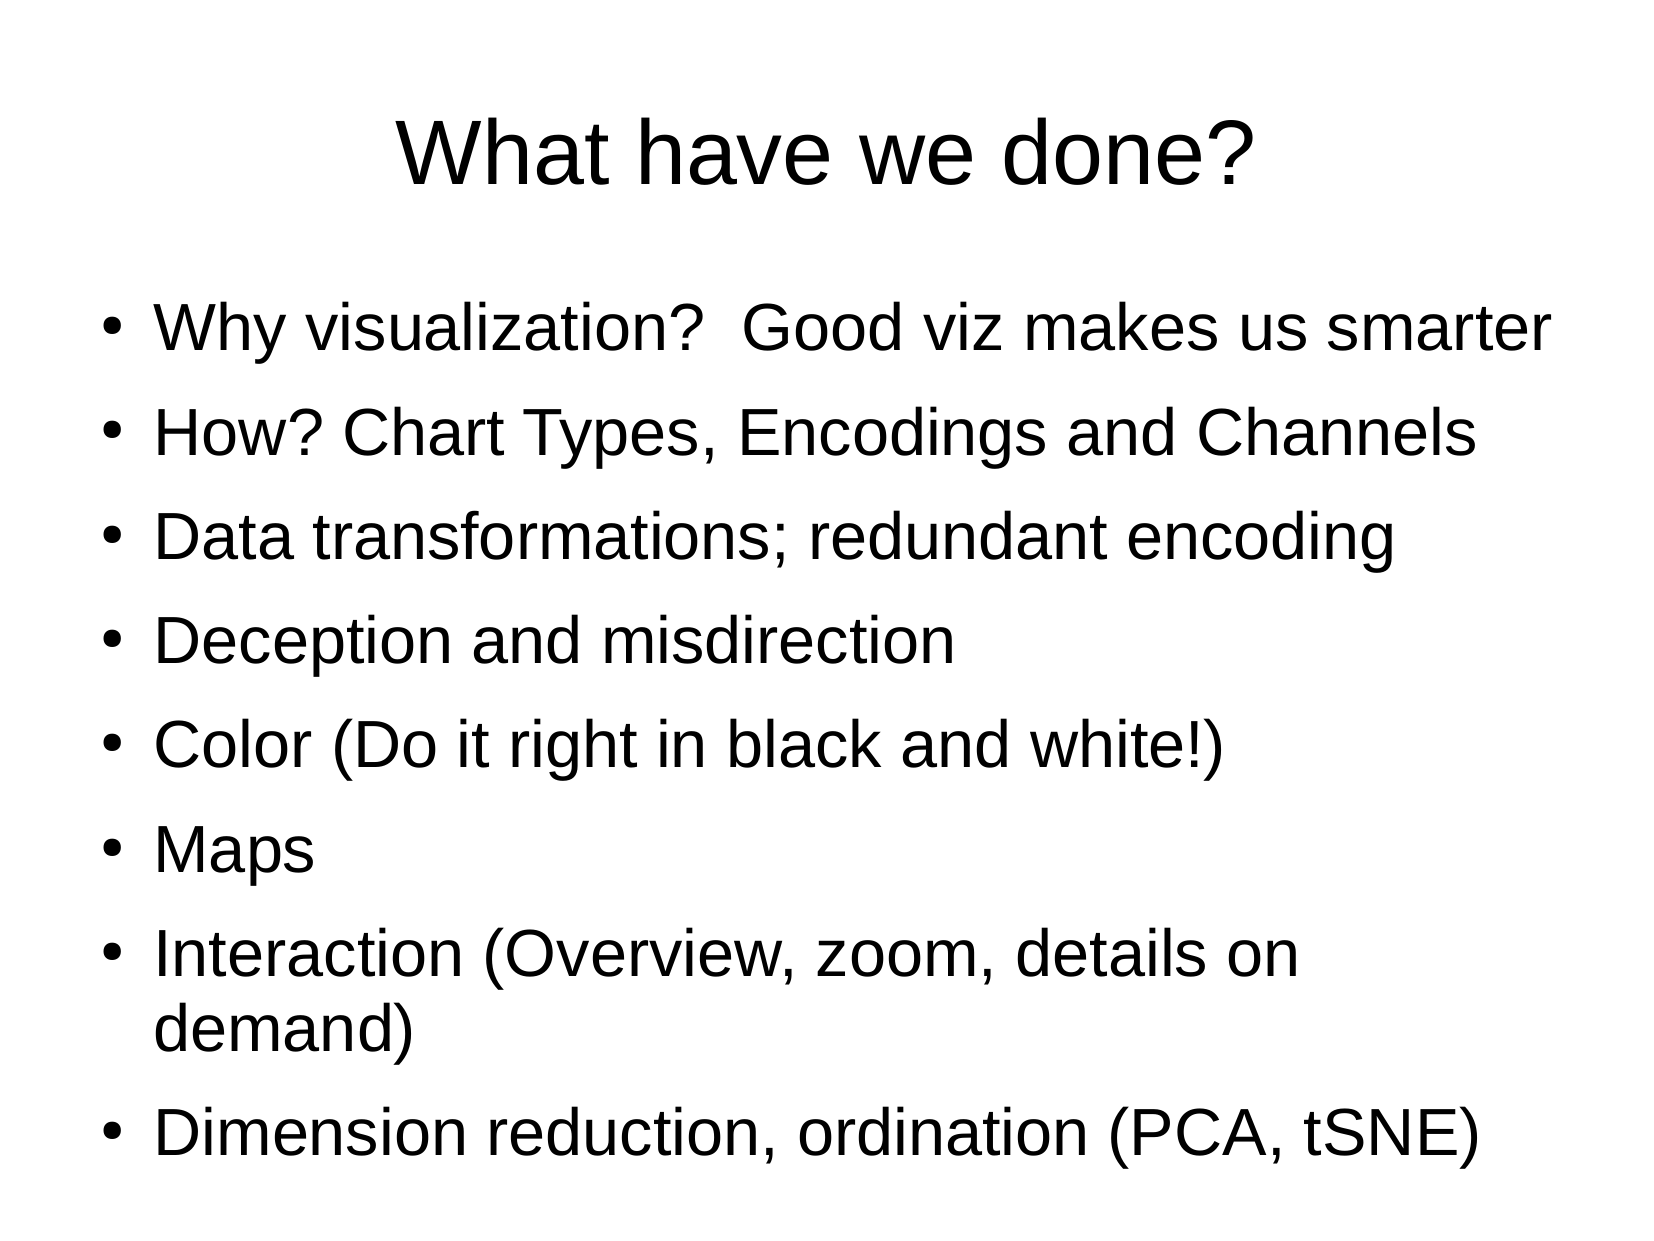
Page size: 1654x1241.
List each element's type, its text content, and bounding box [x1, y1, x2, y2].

title What have we done? [82, 49, 1571, 257]
list Why visualization? Good viz makes us smarter How? Chart Types, Encodings and Channels Data transformations; redundant encoding Deception and misdirection Color (Do it right in black and white!) Maps Interaction (Overview, zoom, details on demand) Dimension reduction, ordination (PCA, tSNE) [82, 290, 1571, 1166]
